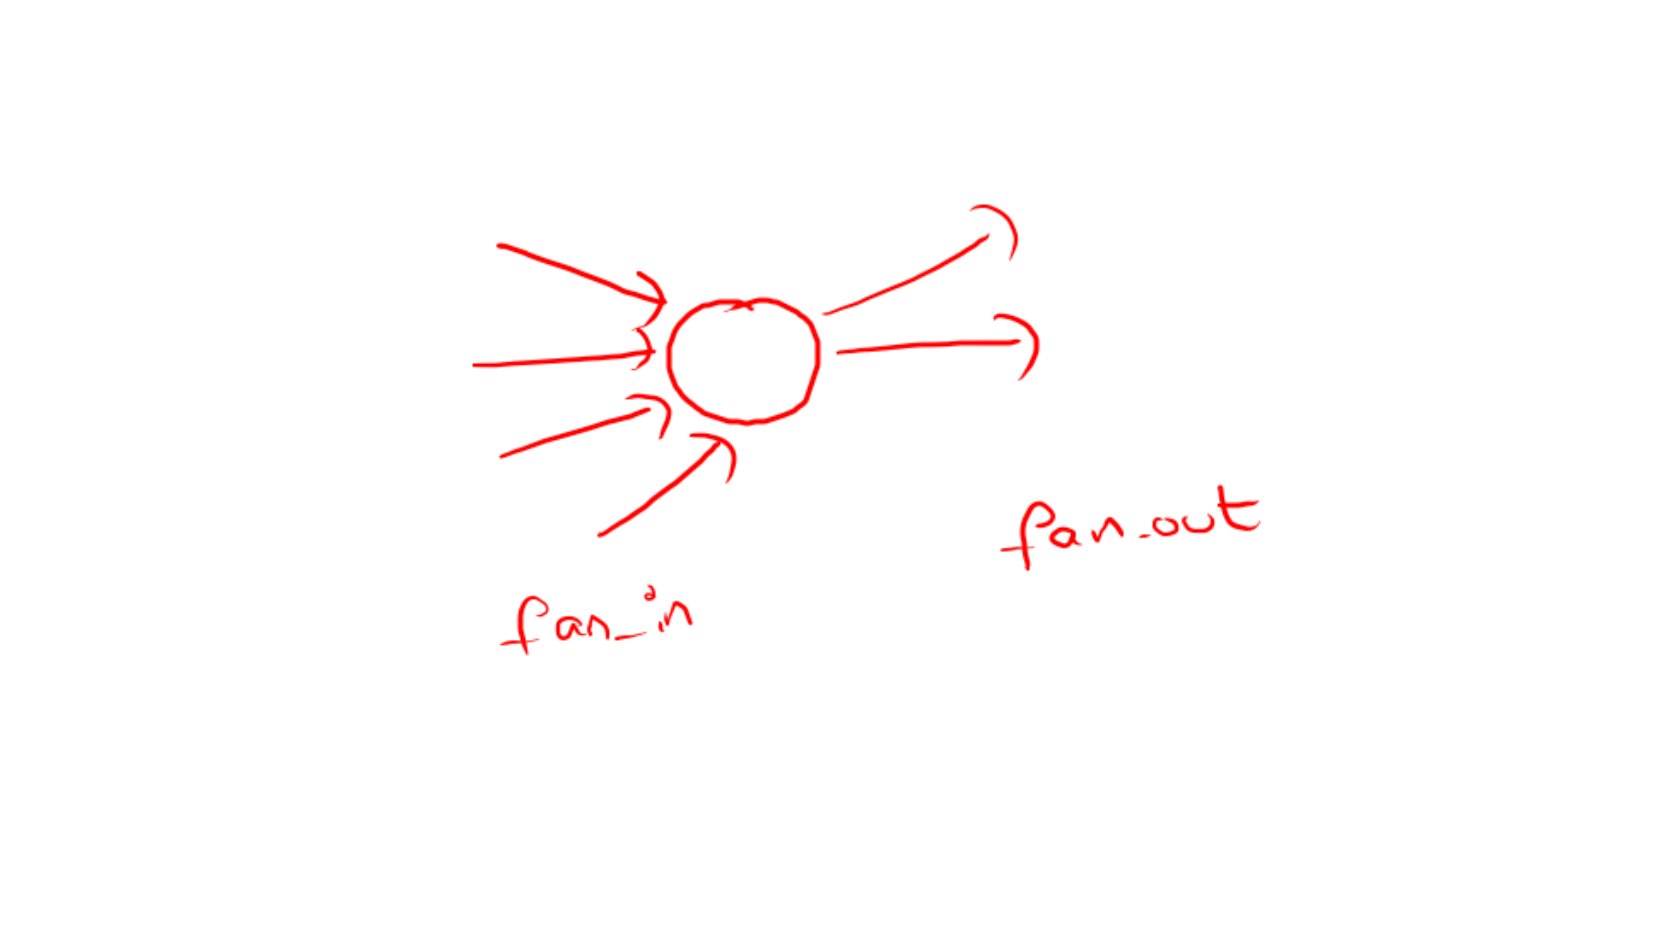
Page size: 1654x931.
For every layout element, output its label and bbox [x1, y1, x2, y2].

picture [420, 181, 1288, 721]
